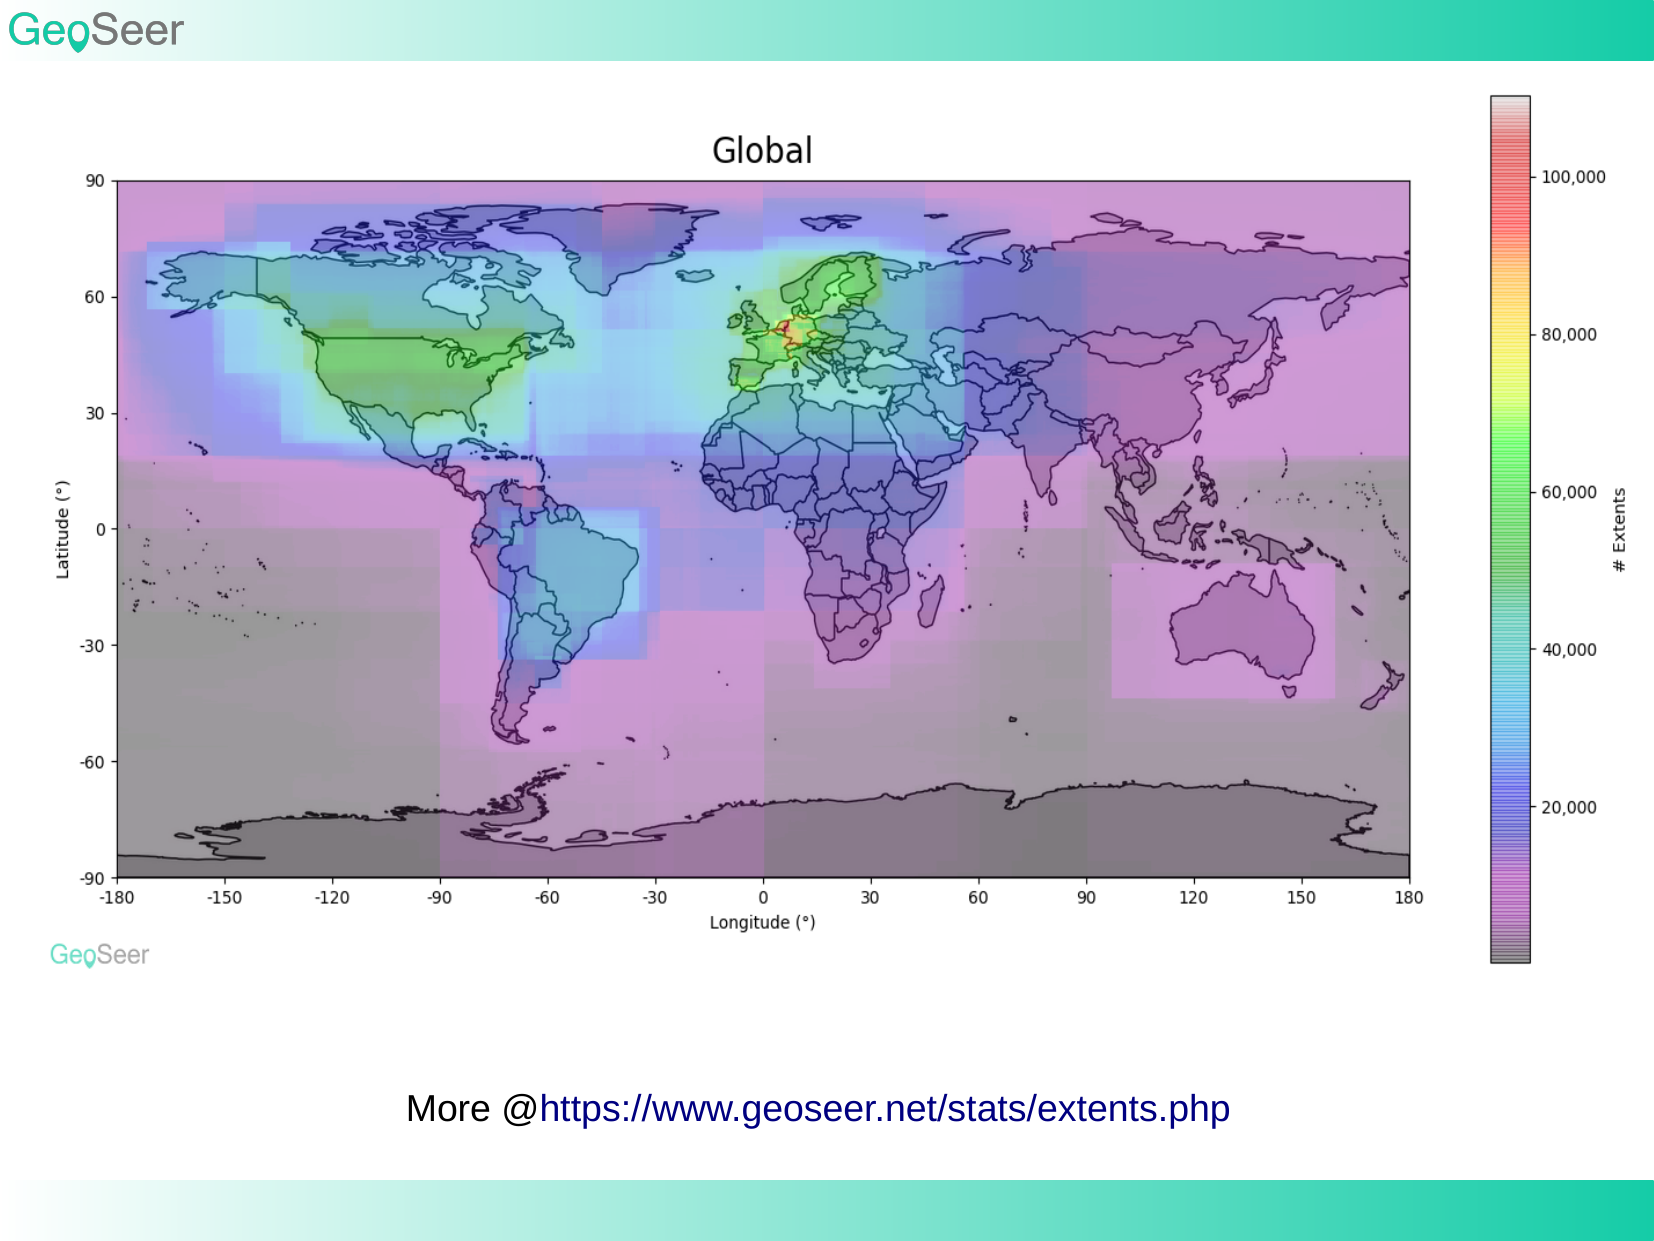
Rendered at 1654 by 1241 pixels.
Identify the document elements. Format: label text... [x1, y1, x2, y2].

text_box More @https://www.geoseer.net/stats/extents.php [391, 1080, 1292, 1137]
picture [7, 10, 186, 55]
picture [45, 83, 1641, 976]
